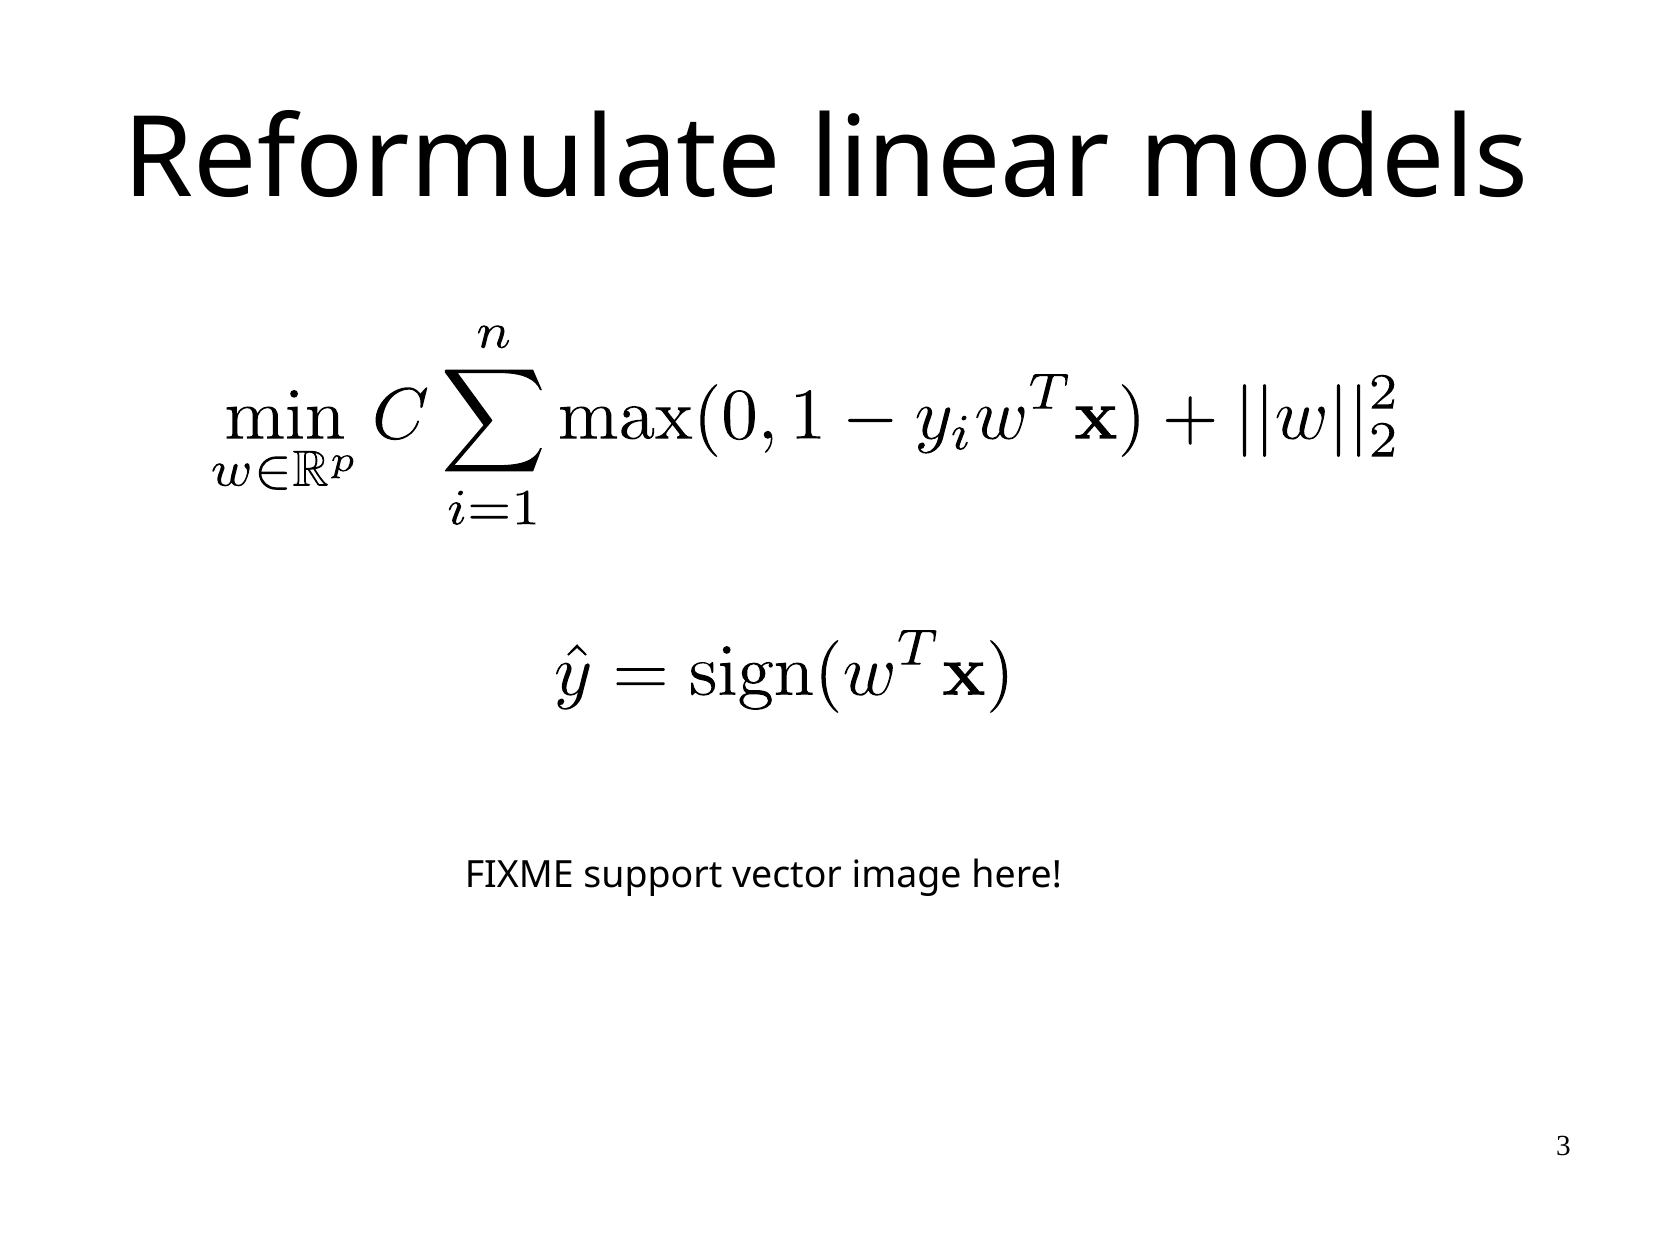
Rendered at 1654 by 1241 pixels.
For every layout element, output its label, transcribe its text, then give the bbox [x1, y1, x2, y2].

title Reformulate linear models [82, 49, 1571, 257]
text_box [553, 630, 1015, 713]
text_box [210, 325, 1398, 526]
text_box FIXME support vector image here! [450, 840, 1426, 893]
